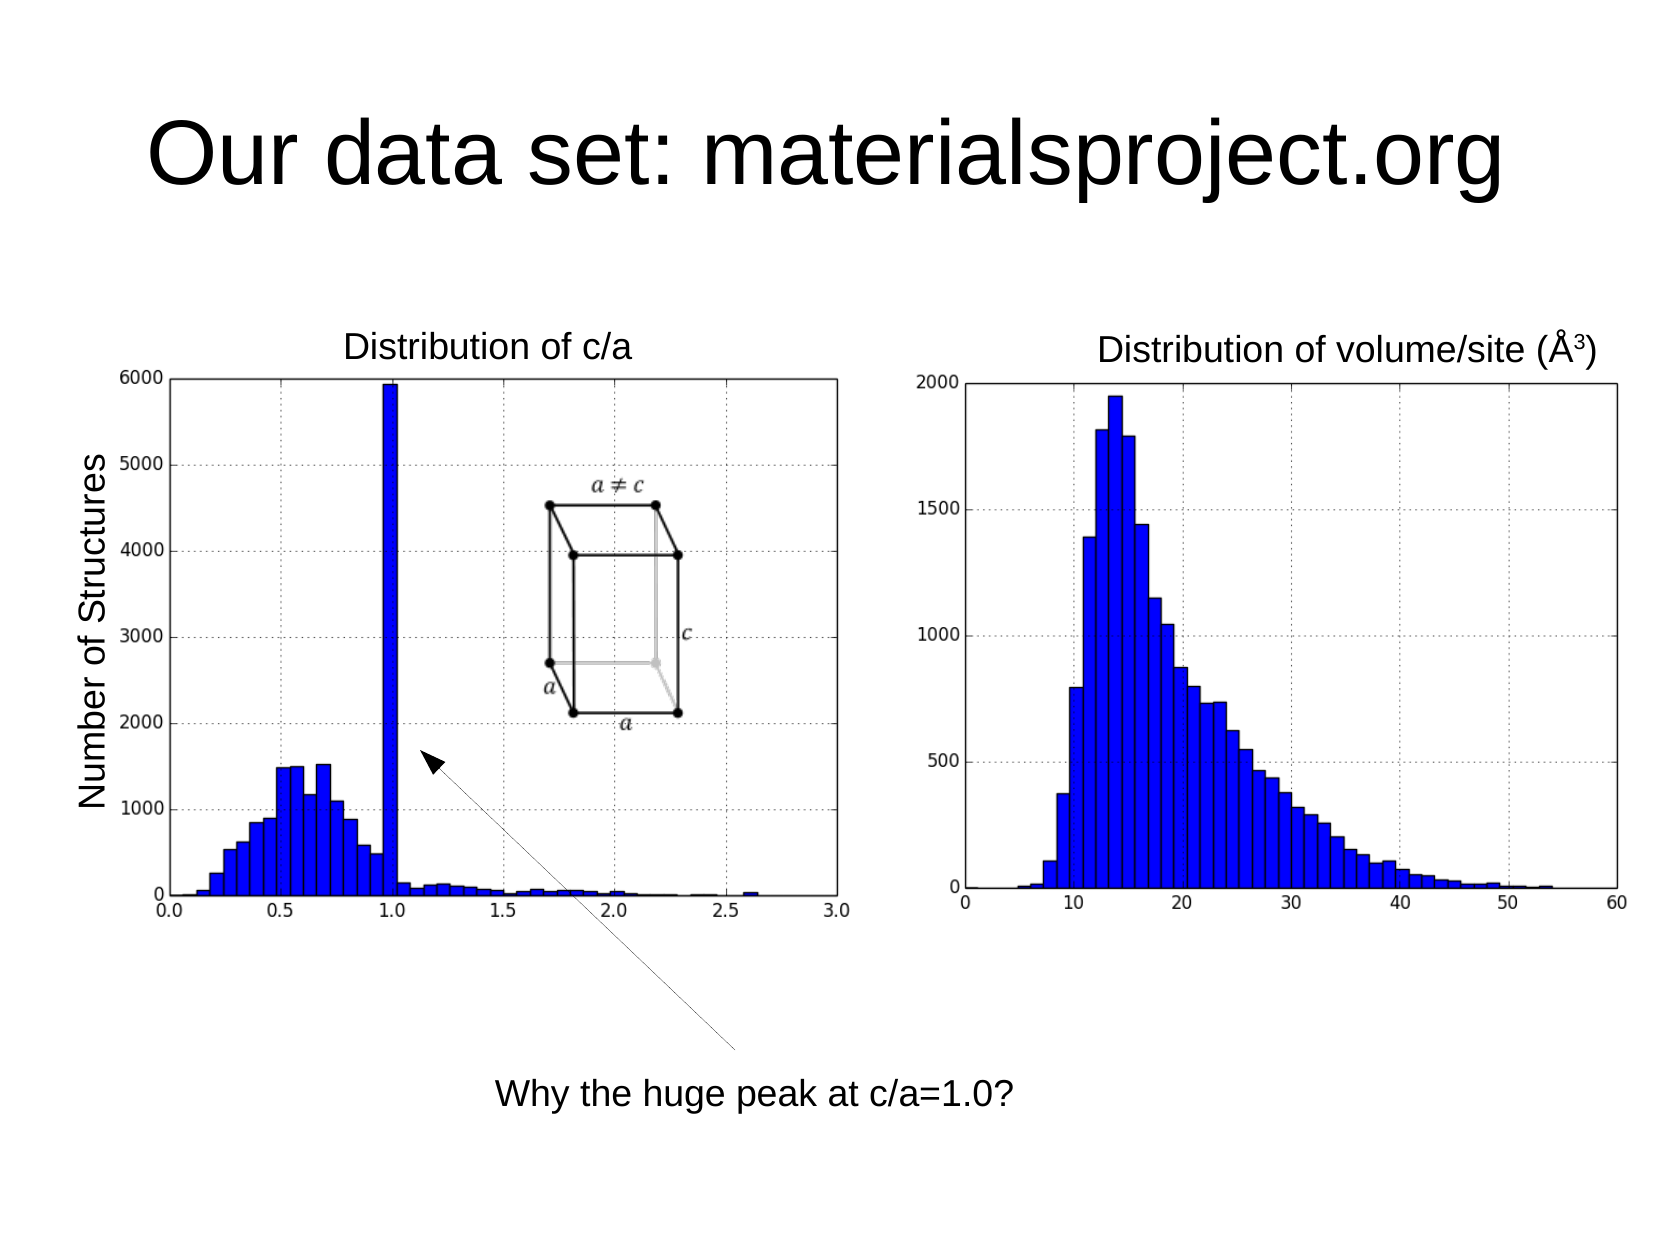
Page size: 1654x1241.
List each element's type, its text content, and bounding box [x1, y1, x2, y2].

picture [62, 314, 1654, 961]
text_box Why the huge peak at c/a=1.0? [480, 1065, 1030, 1122]
text_box Number of Structures [63, 439, 121, 826]
text_box Distribution of c/a [328, 318, 648, 376]
text_box Distribution of volume/site (Å3) [1082, 320, 1613, 380]
title Our data set: materialsproject.org [82, 49, 1571, 257]
